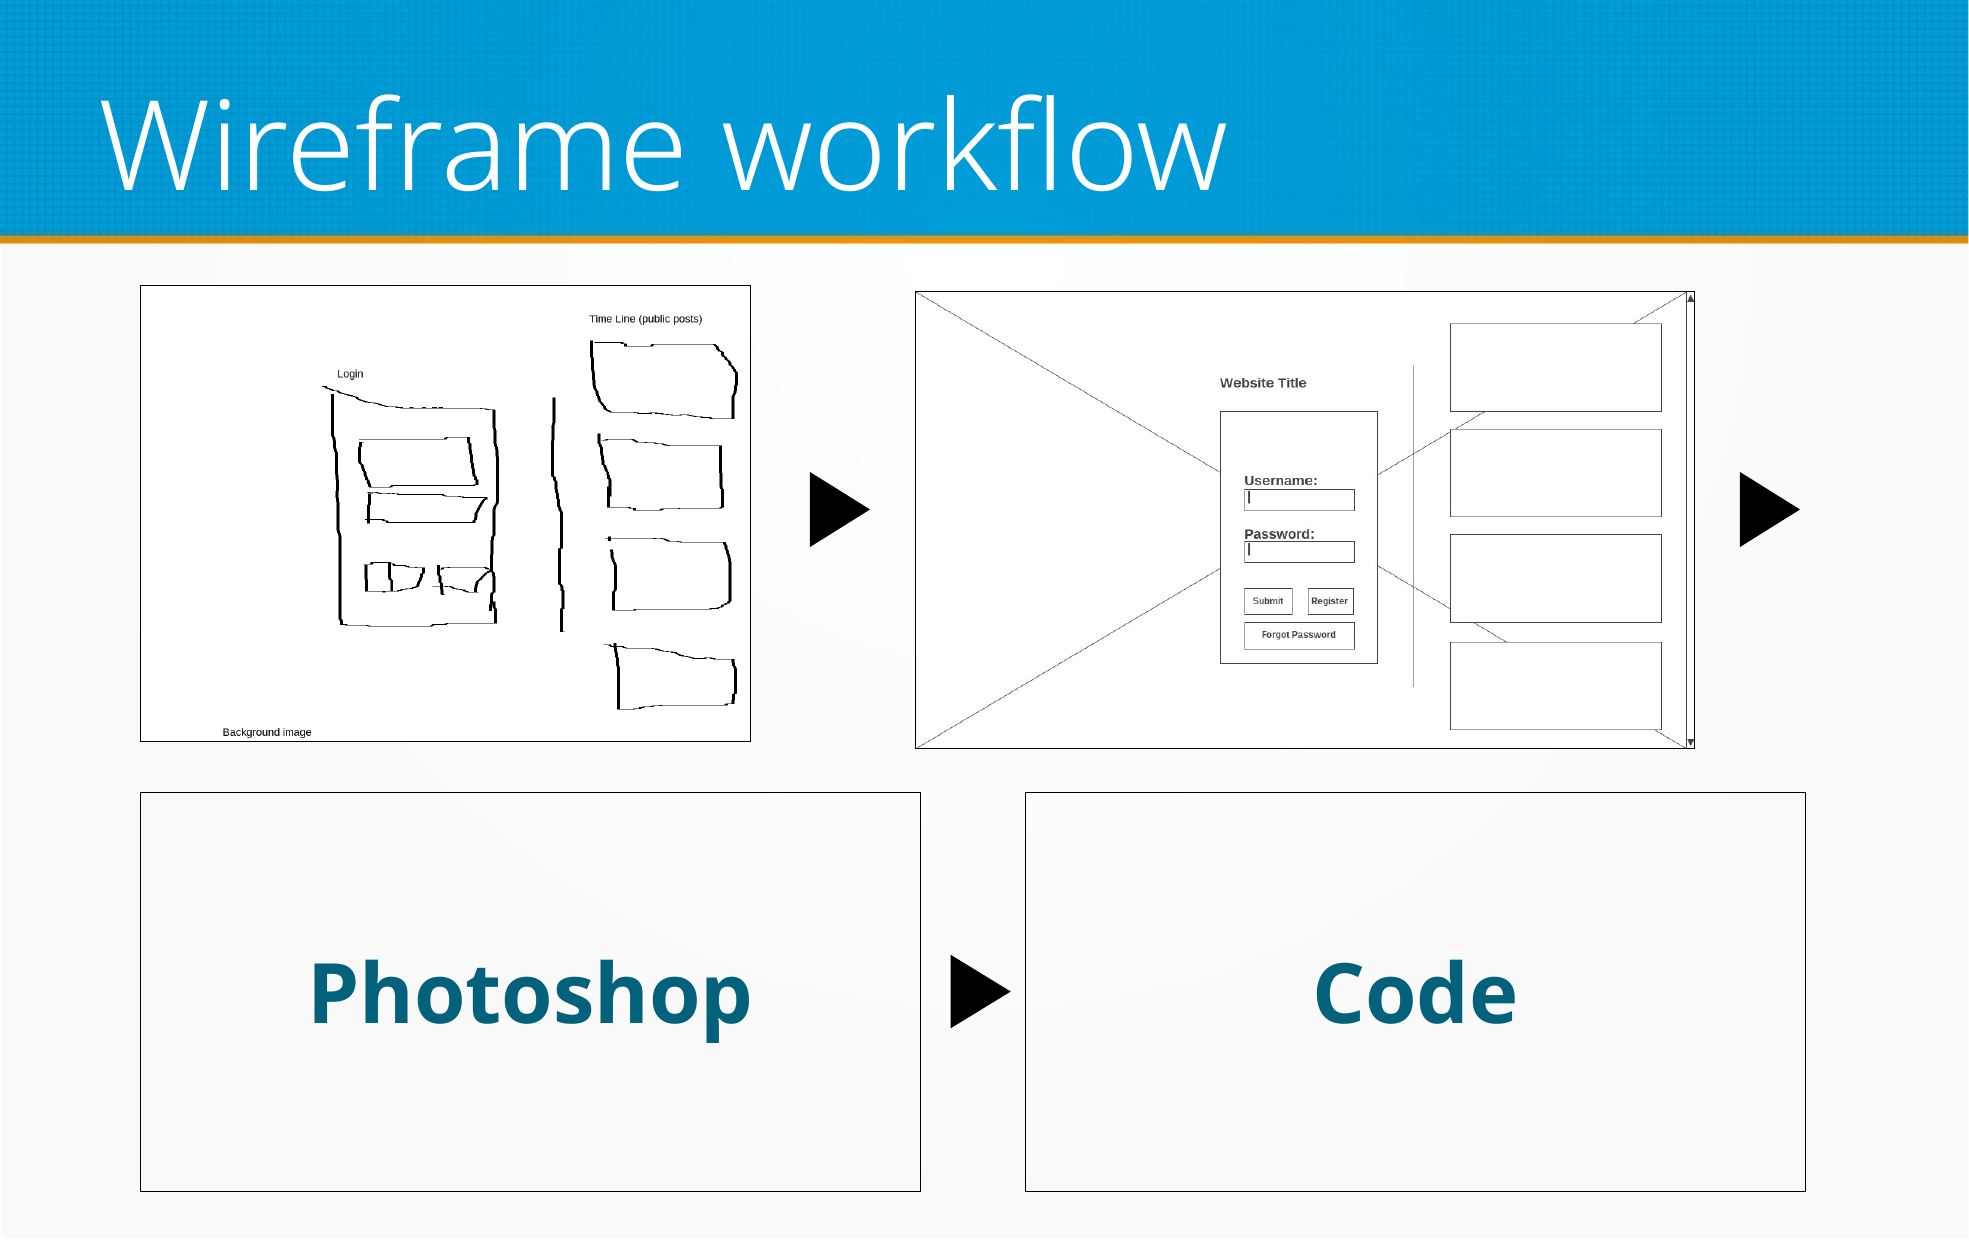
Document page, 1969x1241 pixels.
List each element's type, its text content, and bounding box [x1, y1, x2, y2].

picture [0, 233, 1969, 1241]
title Wireframe workflow [98, 19, 1870, 227]
text_box [1739, 471, 1801, 548]
text_box [950, 954, 1011, 1029]
text_box Photoshop [140, 792, 921, 1192]
text_box [809, 471, 871, 548]
text_box Code [1025, 792, 1806, 1192]
